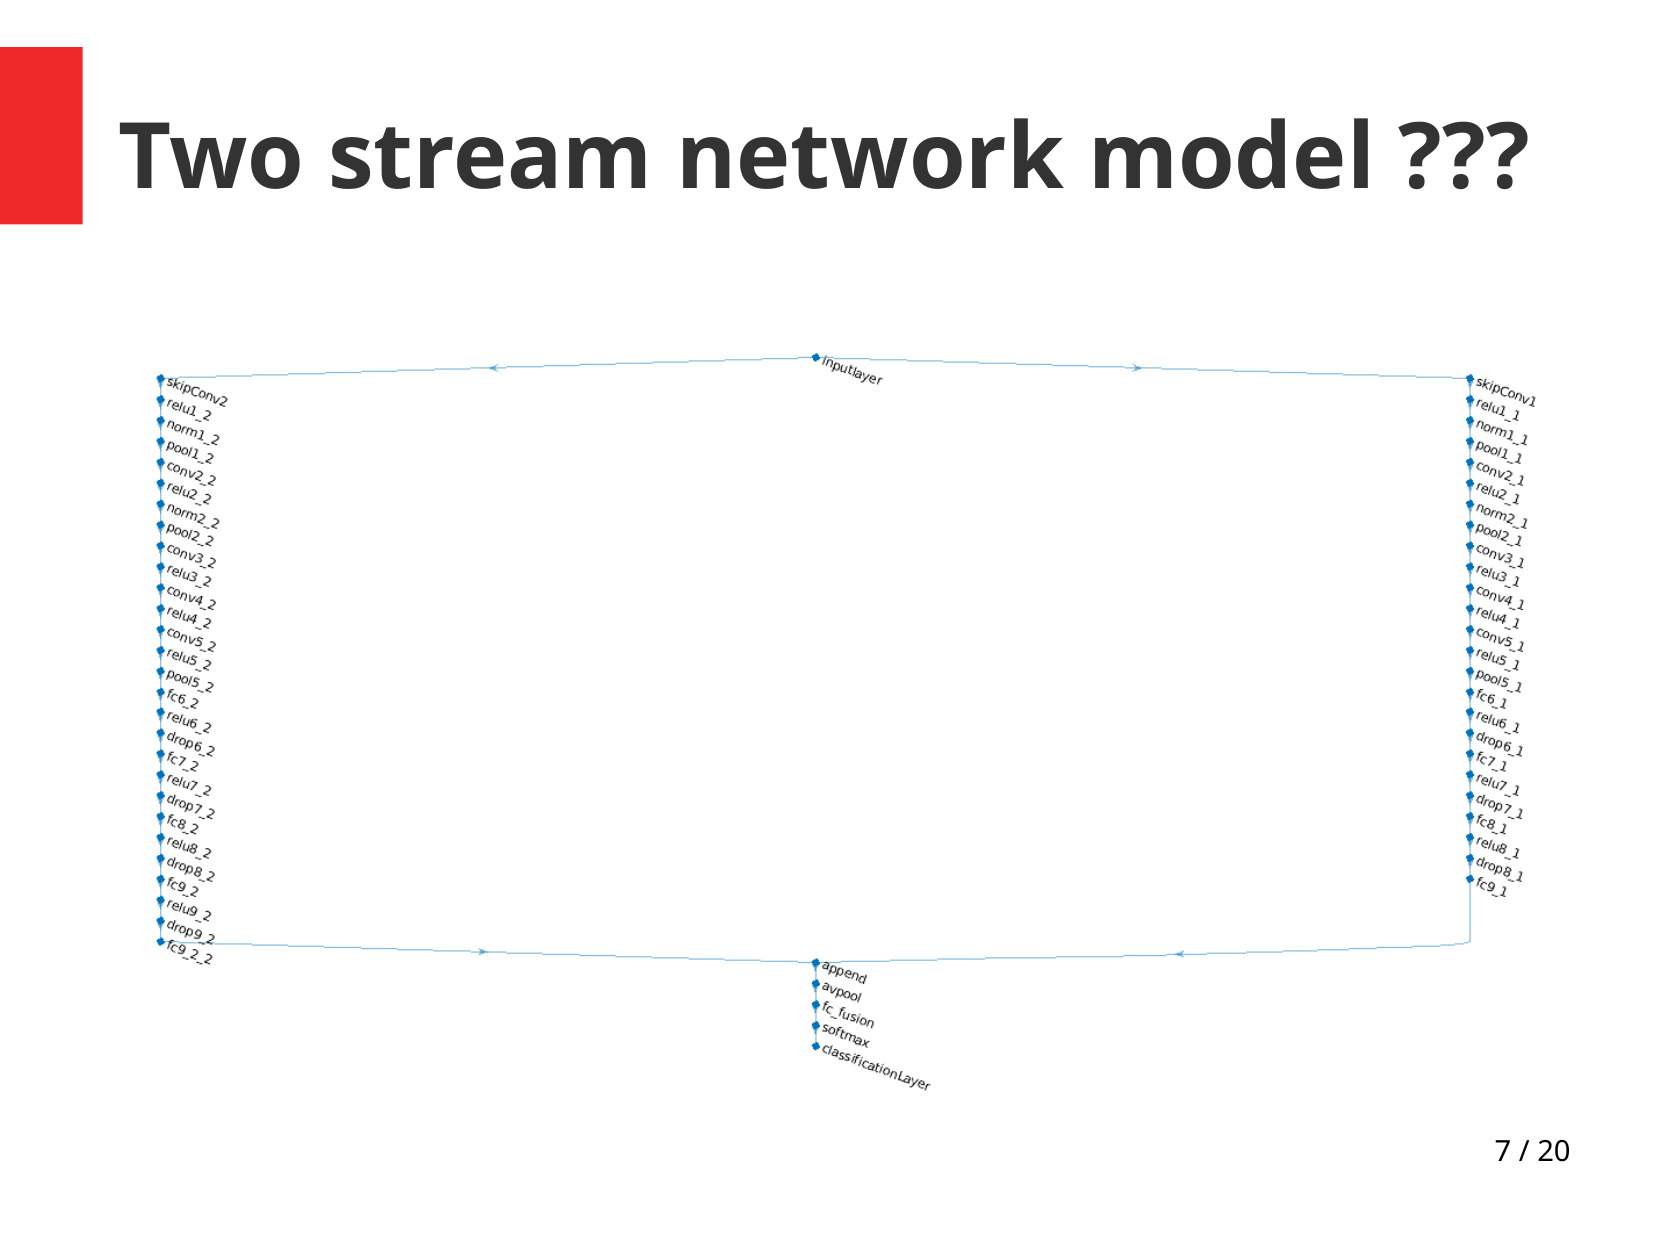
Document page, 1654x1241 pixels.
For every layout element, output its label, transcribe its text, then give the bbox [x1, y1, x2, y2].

title Two stream network model ??? [118, 49, 1571, 257]
picture [94, 307, 1595, 1113]
